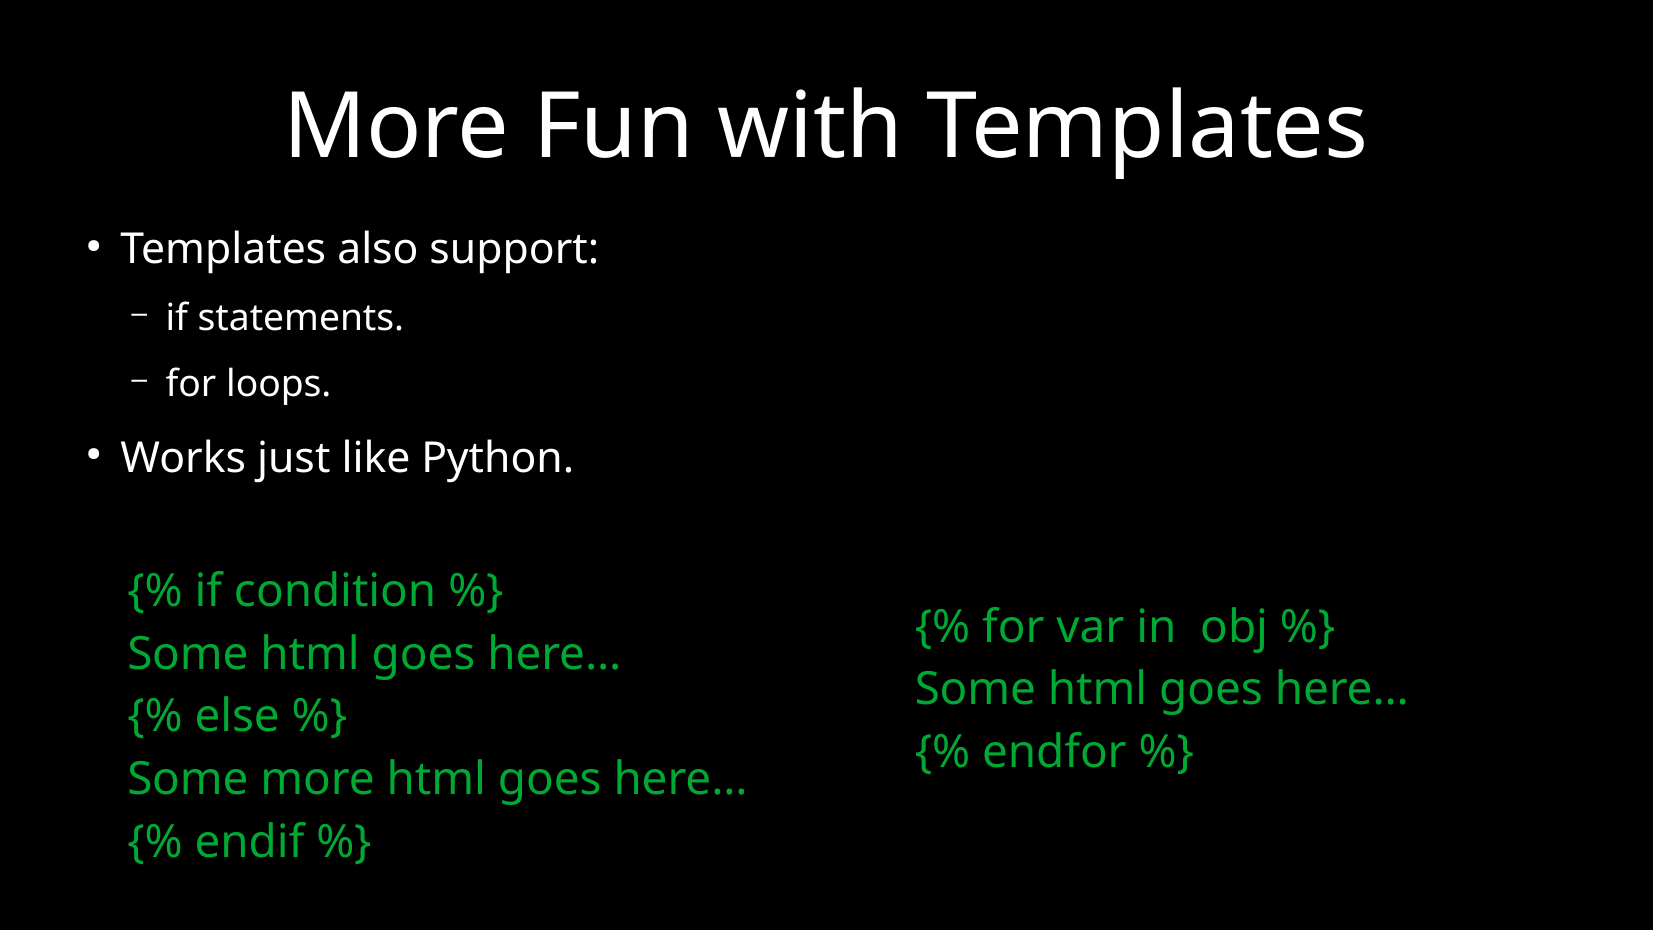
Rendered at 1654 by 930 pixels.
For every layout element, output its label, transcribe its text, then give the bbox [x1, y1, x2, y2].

text_box {% for var in obj %} Some html goes here… {% endfor %} [900, 585, 1501, 815]
list Templates also support: if statements. for loops. Works just like Python. [75, 217, 1608, 488]
title More Fun with Templates [82, 44, 1571, 200]
text_box {% if condition %} Some html goes here… {% else %} Some more html goes here… {% endif %} [112, 550, 826, 875]
